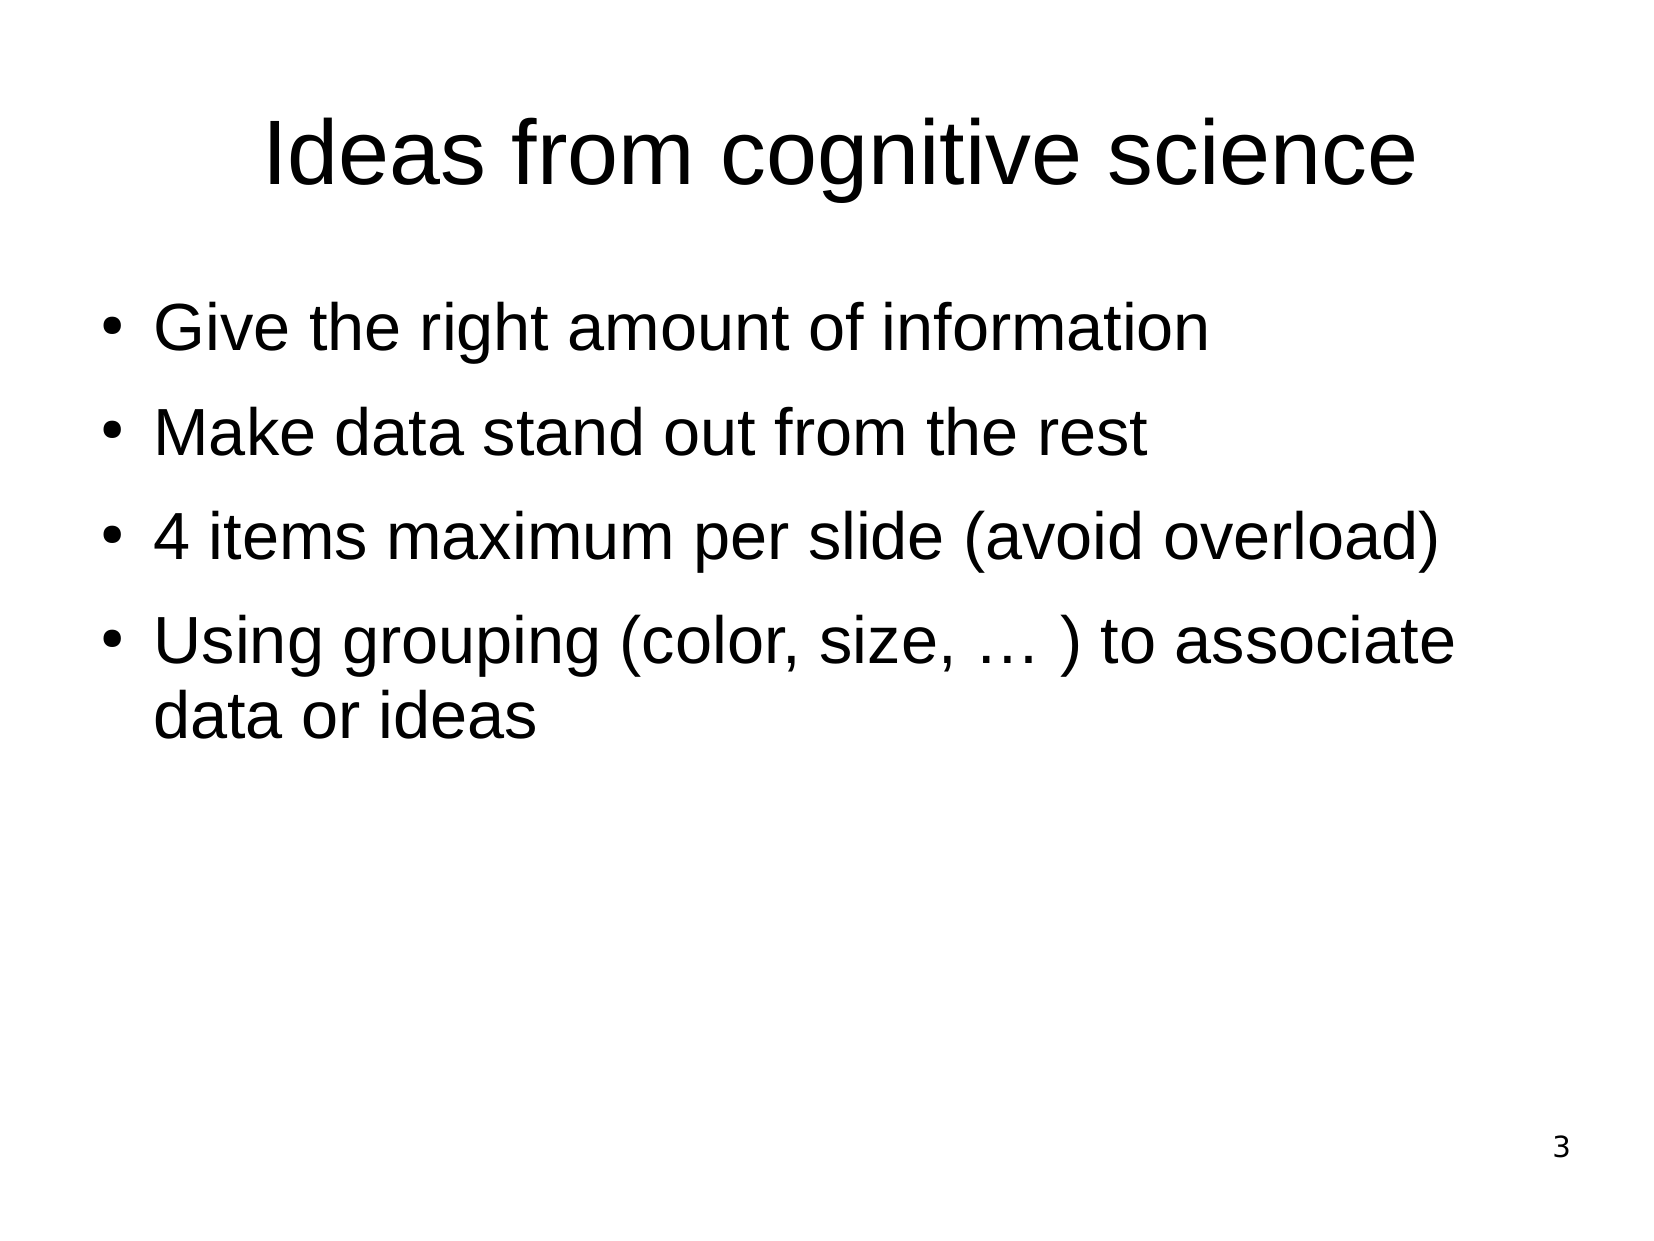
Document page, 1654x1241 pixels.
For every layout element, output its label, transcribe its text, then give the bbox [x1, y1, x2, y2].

list Give the right amount of information Make data stand out from the rest 4 items maximum per slide (avoid overload) Using grouping (color, size, … ) to associate data or ideas [82, 290, 1571, 1010]
title Ideas from cognitive science [82, 49, 1571, 257]
